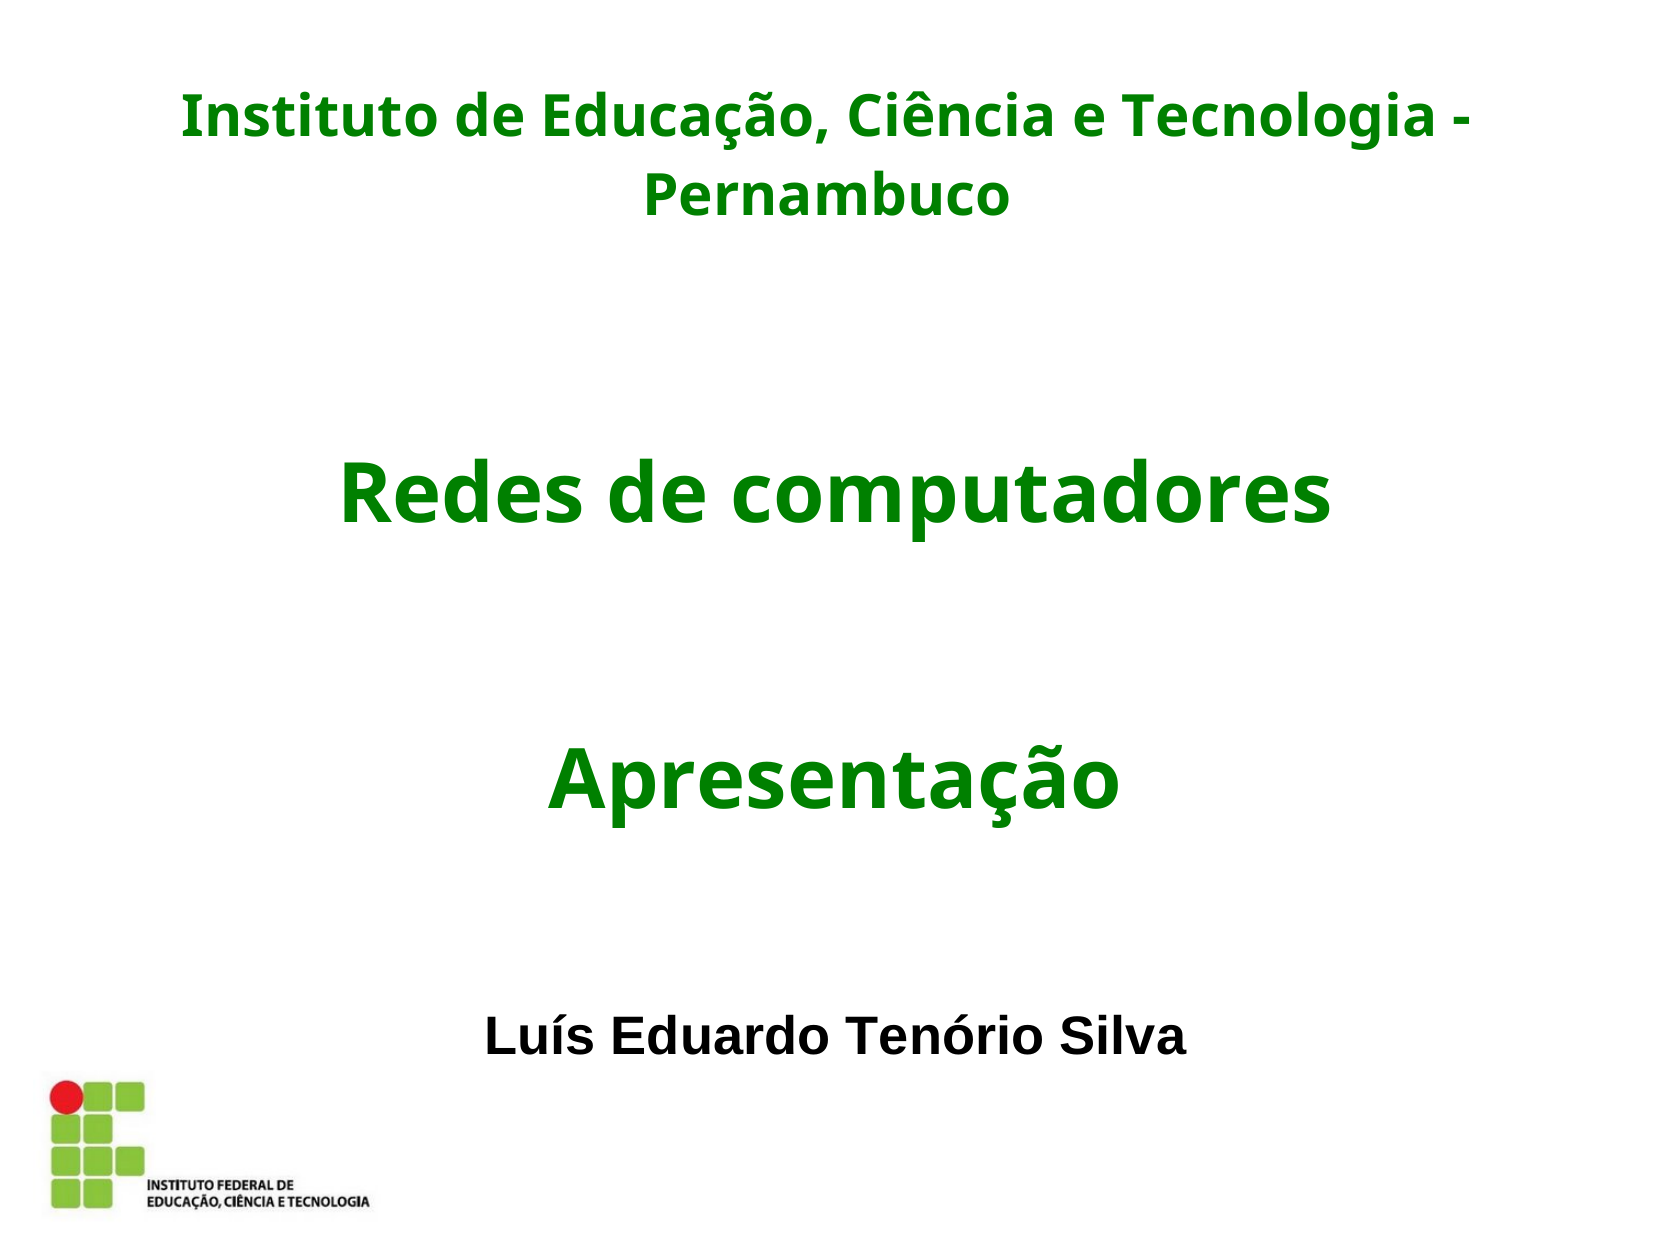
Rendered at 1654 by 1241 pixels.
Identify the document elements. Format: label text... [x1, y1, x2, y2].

list Redes de computadores Apresentação Luís Eduardo Tenório Silva [82, 290, 1571, 1107]
picture [33, 1062, 384, 1230]
title Instituto de Educação, Ciência e Tecnologia - Pernambuco [82, 49, 1571, 257]
